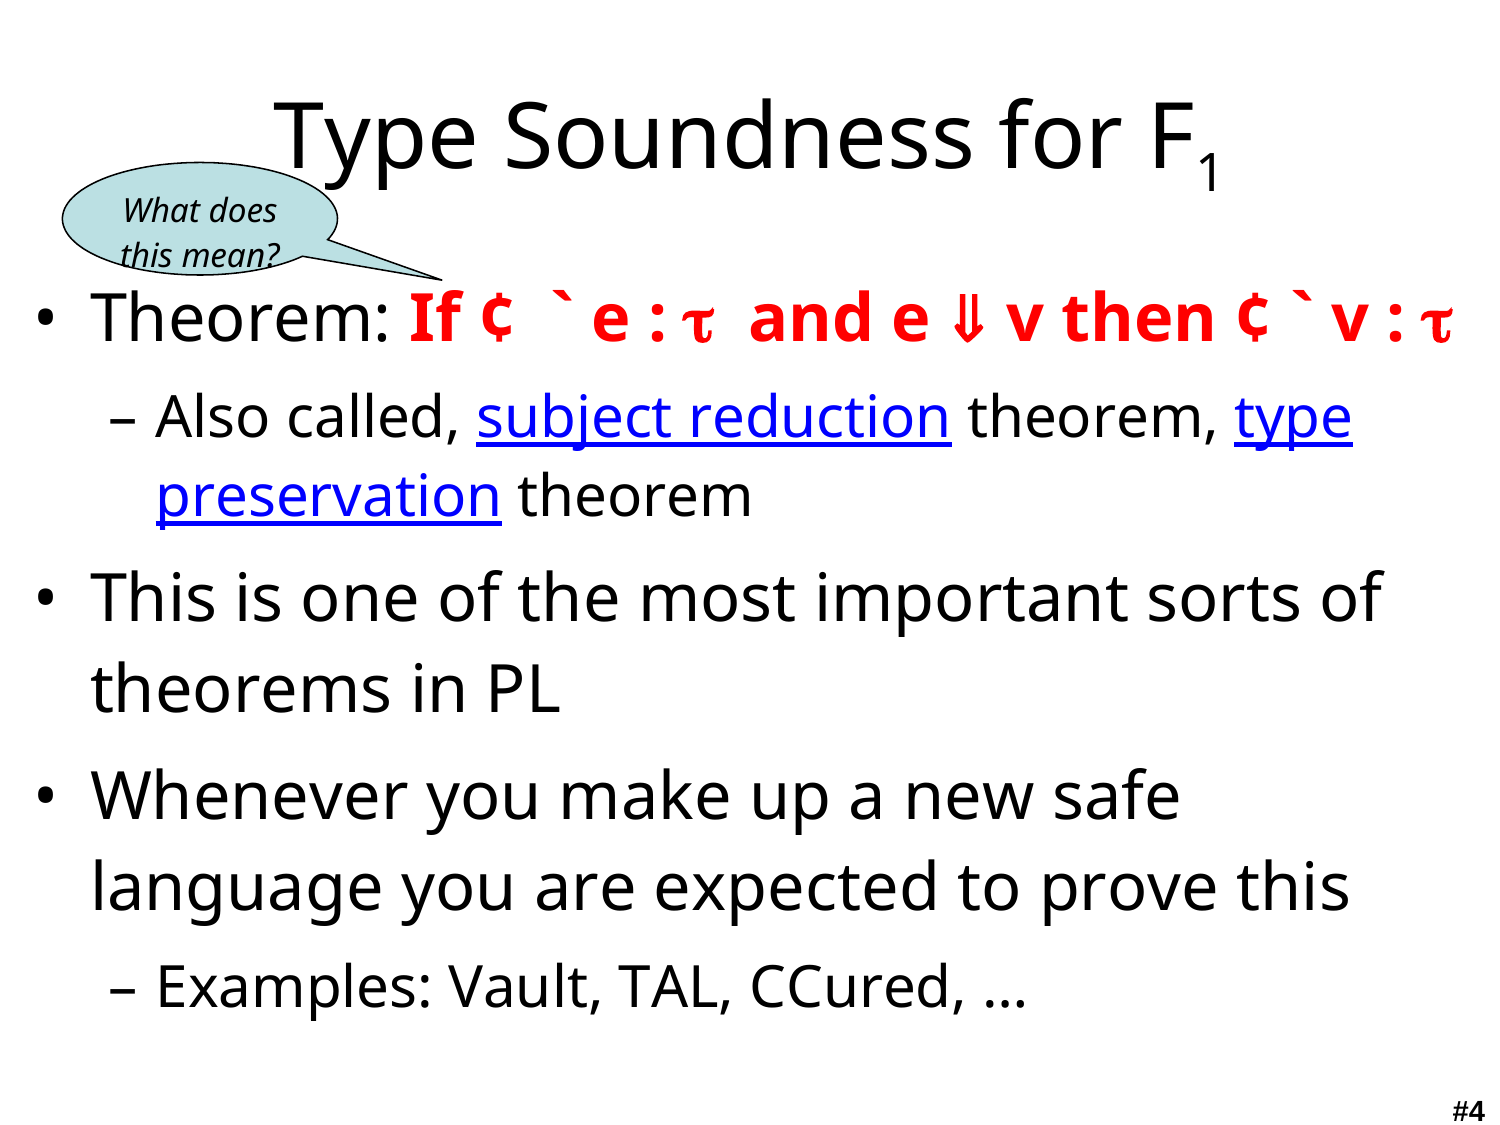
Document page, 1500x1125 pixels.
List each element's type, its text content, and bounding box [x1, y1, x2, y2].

list Theorem: If ¢` e :  and e  v then ¢ ` v :  Also called, subject reduction theorem, type preservation theorem This is one of the most important sorts of theorems in PL Whenever you make up a new safe language you are expected to prove this Examples: Vault, TAL, CCured, … [19, 262, 1500, 1101]
text_box What does this mean? [62, 162, 443, 281]
title Type Soundness for F1 [24, 45, 1476, 233]
